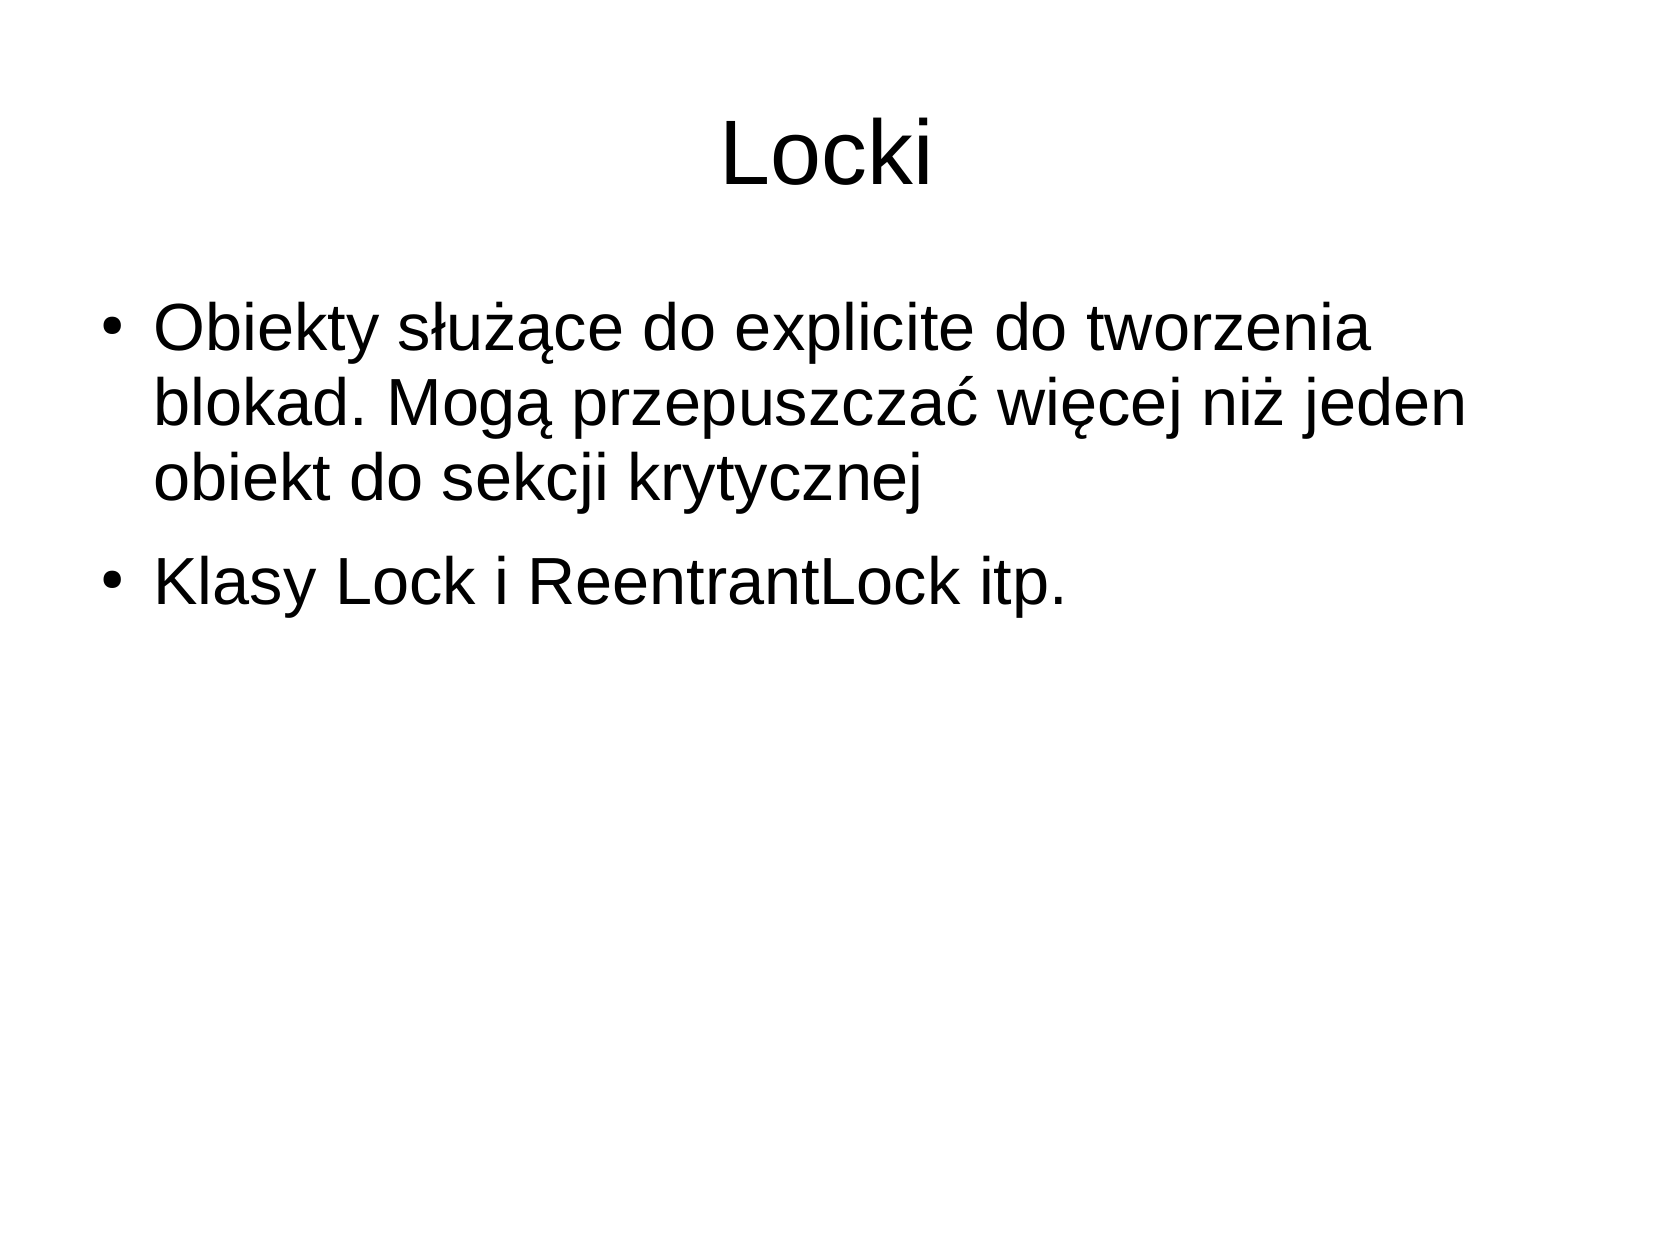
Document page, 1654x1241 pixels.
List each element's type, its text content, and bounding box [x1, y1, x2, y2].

title Locki [82, 49, 1571, 257]
list Obiekty służące do explicite do tworzenia blokad. Mogą przepuszczać więcej niż jeden obiekt do sekcji krytycznej Klasy Lock i ReentrantLock itp. [82, 290, 1571, 1010]
